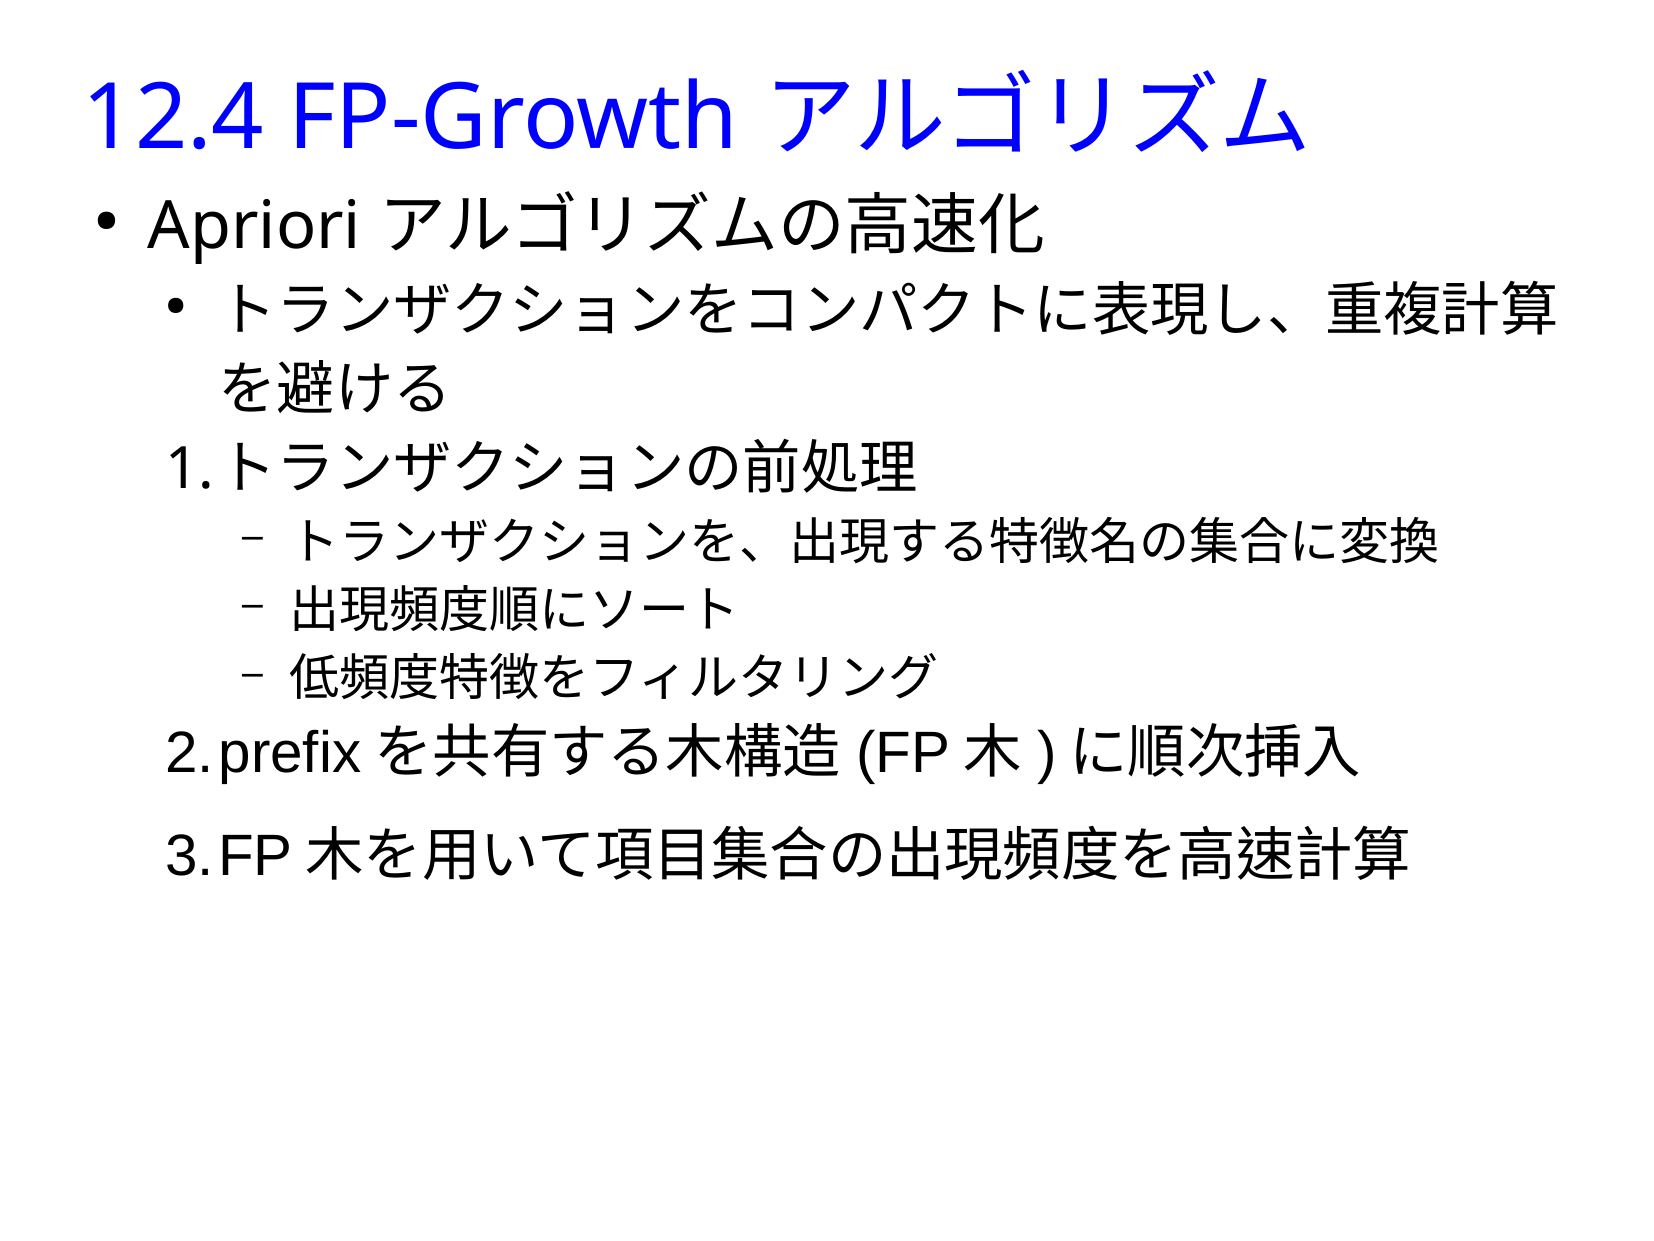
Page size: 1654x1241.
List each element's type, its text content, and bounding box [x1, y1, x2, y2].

list Aprioriアルゴリズムの高速化 トランザクションをコンパクトに表現し、重複計算を避ける トランザクションの前処理 トランザクションを、出現する特徴名の集合に変換 出現頻度順にソート 低頻度特徴をフィルタリング prefixを共有する木構造(FP木)に順次挿入 FP木を用いて項目集合の出現頻度を高速計算 [76, 177, 1565, 964]
title 12.4 FP-Growthアルゴリズム [82, 44, 1571, 183]
